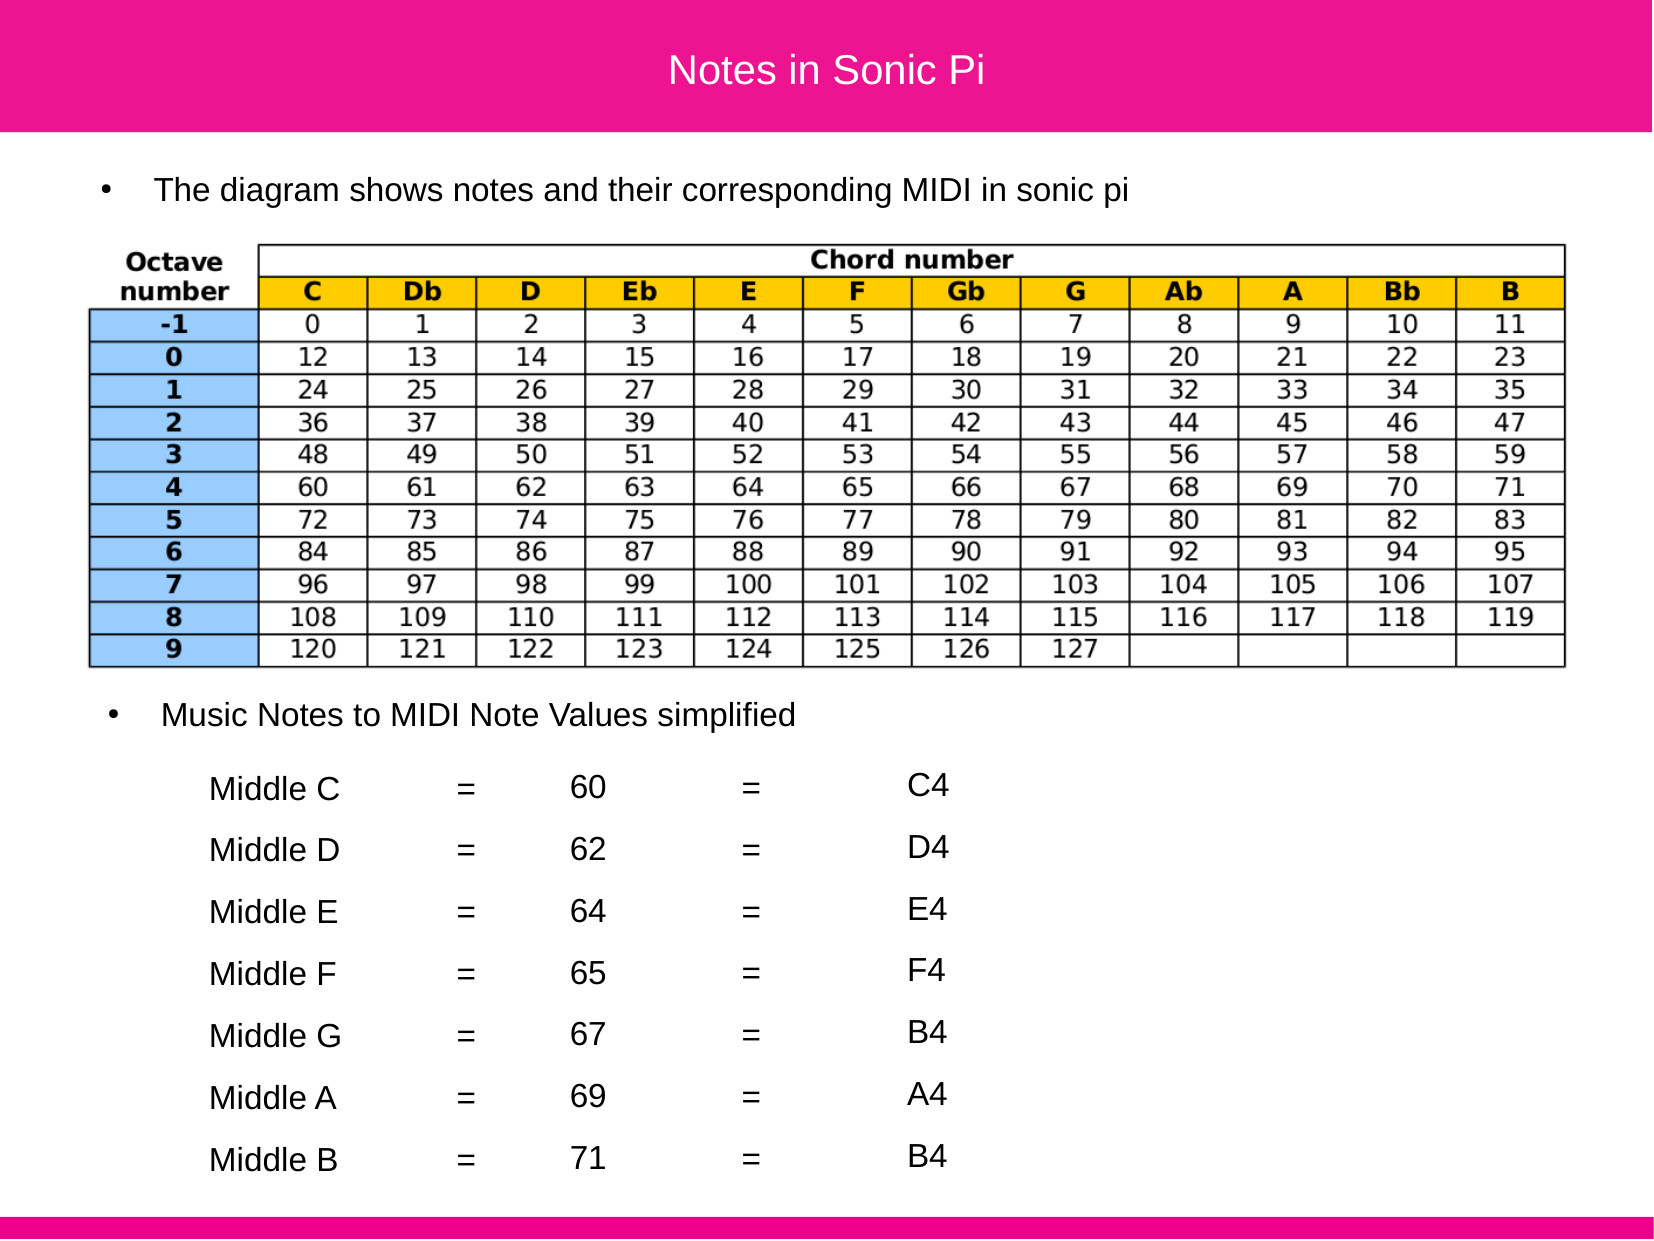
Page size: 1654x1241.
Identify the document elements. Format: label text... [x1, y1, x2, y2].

list Music Notes to MIDI Note Values simplified [90, 695, 1578, 745]
text_box = = = = = = = [441, 762, 495, 1189]
title Notes in Sonic Pi [82, 46, 1571, 94]
text_box 60 62 64 65 67 69 71 [555, 761, 646, 1201]
list The diagram shows notes and their corresponding MIDI in sonic pi [82, 171, 1571, 232]
text_box Middle C Middle D Middle E Middle F Middle G Middle A Middle B [194, 762, 398, 1189]
text_box C4 D4 E4 F4 B4 A4 B4 [892, 759, 991, 1195]
picture [0, 0, 1654, 1241]
text_box = = = = = = = [726, 762, 780, 1189]
